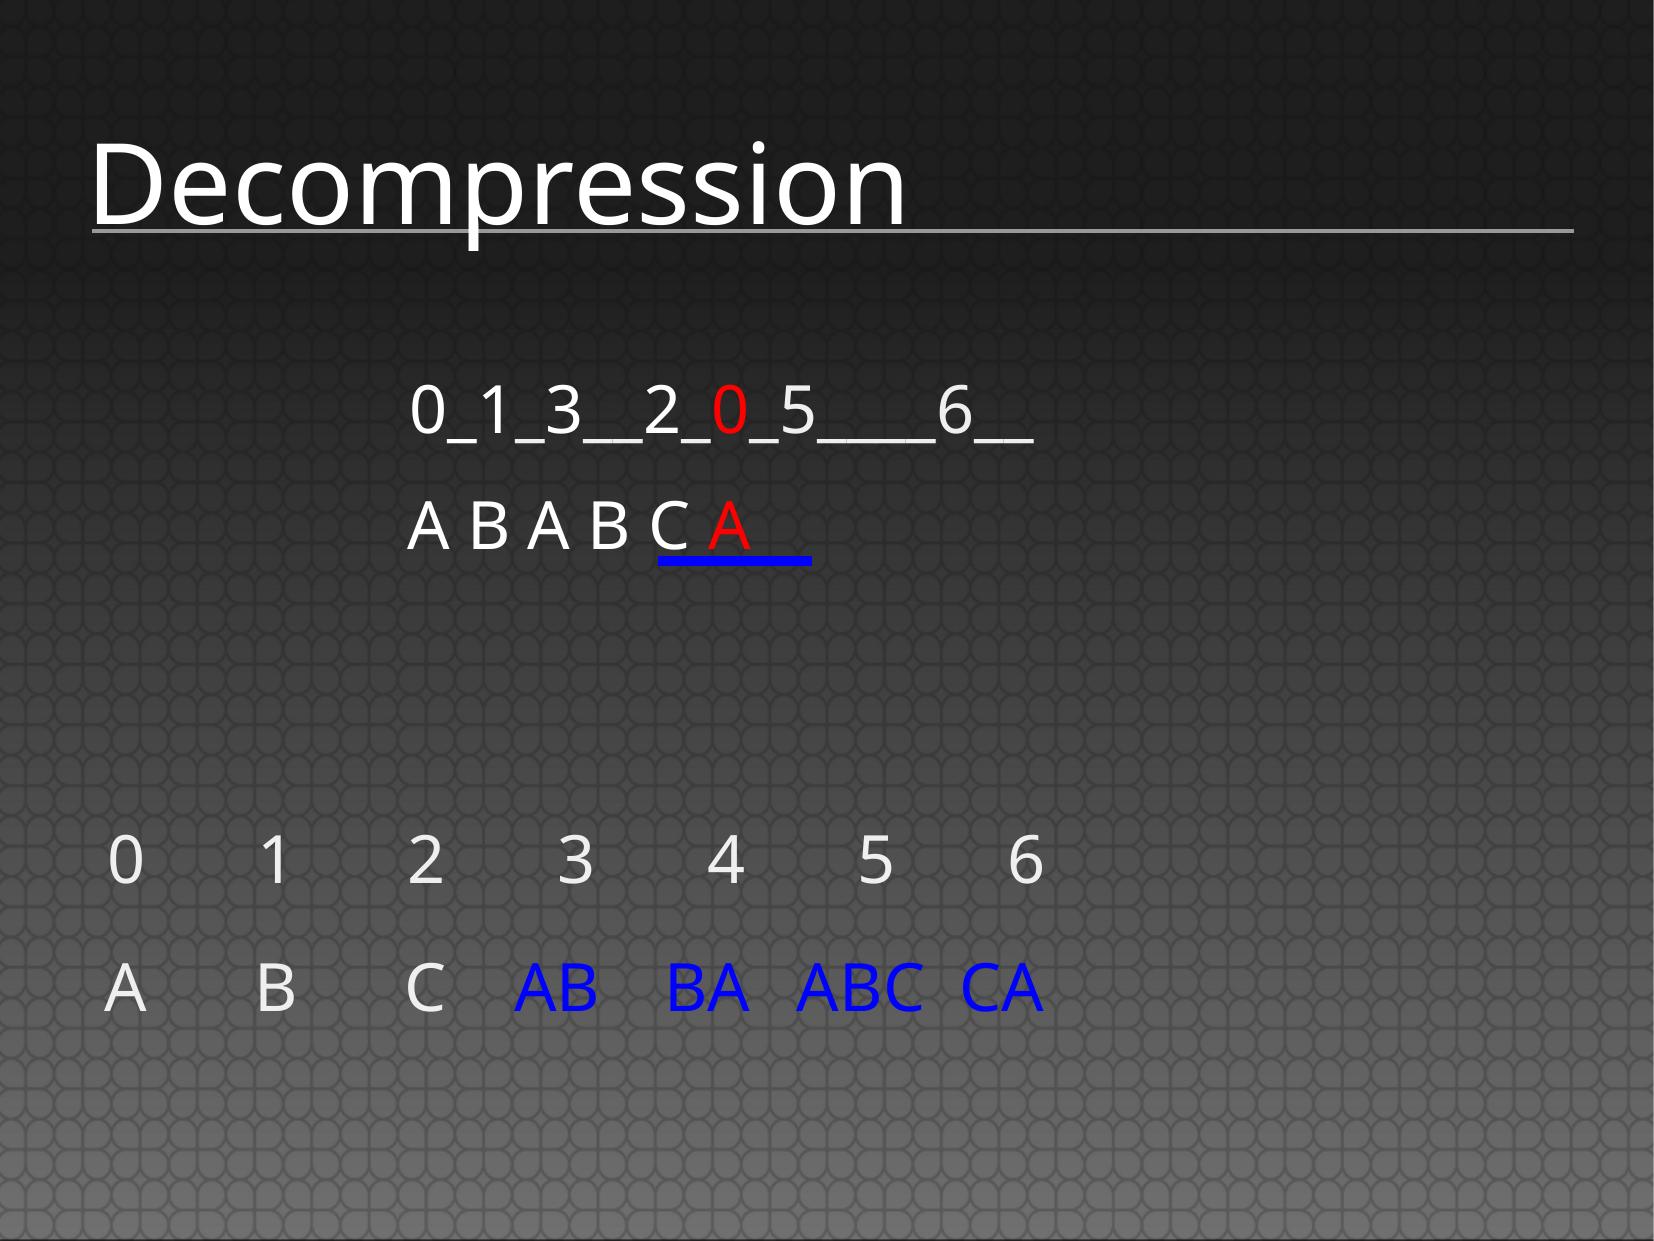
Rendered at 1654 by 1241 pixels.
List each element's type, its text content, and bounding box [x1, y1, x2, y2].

list A B A B C A [336, 478, 1342, 635]
text_box 0 1 2 3 4 5 6 [92, 804, 1483, 898]
picture [0, 0, 1654, 1241]
title Decompression [86, 112, 1576, 249]
text_box A B C AB BA ABC CA [90, 932, 1480, 1026]
list 0_1_3__2_0_5____6__ [338, 362, 1345, 518]
